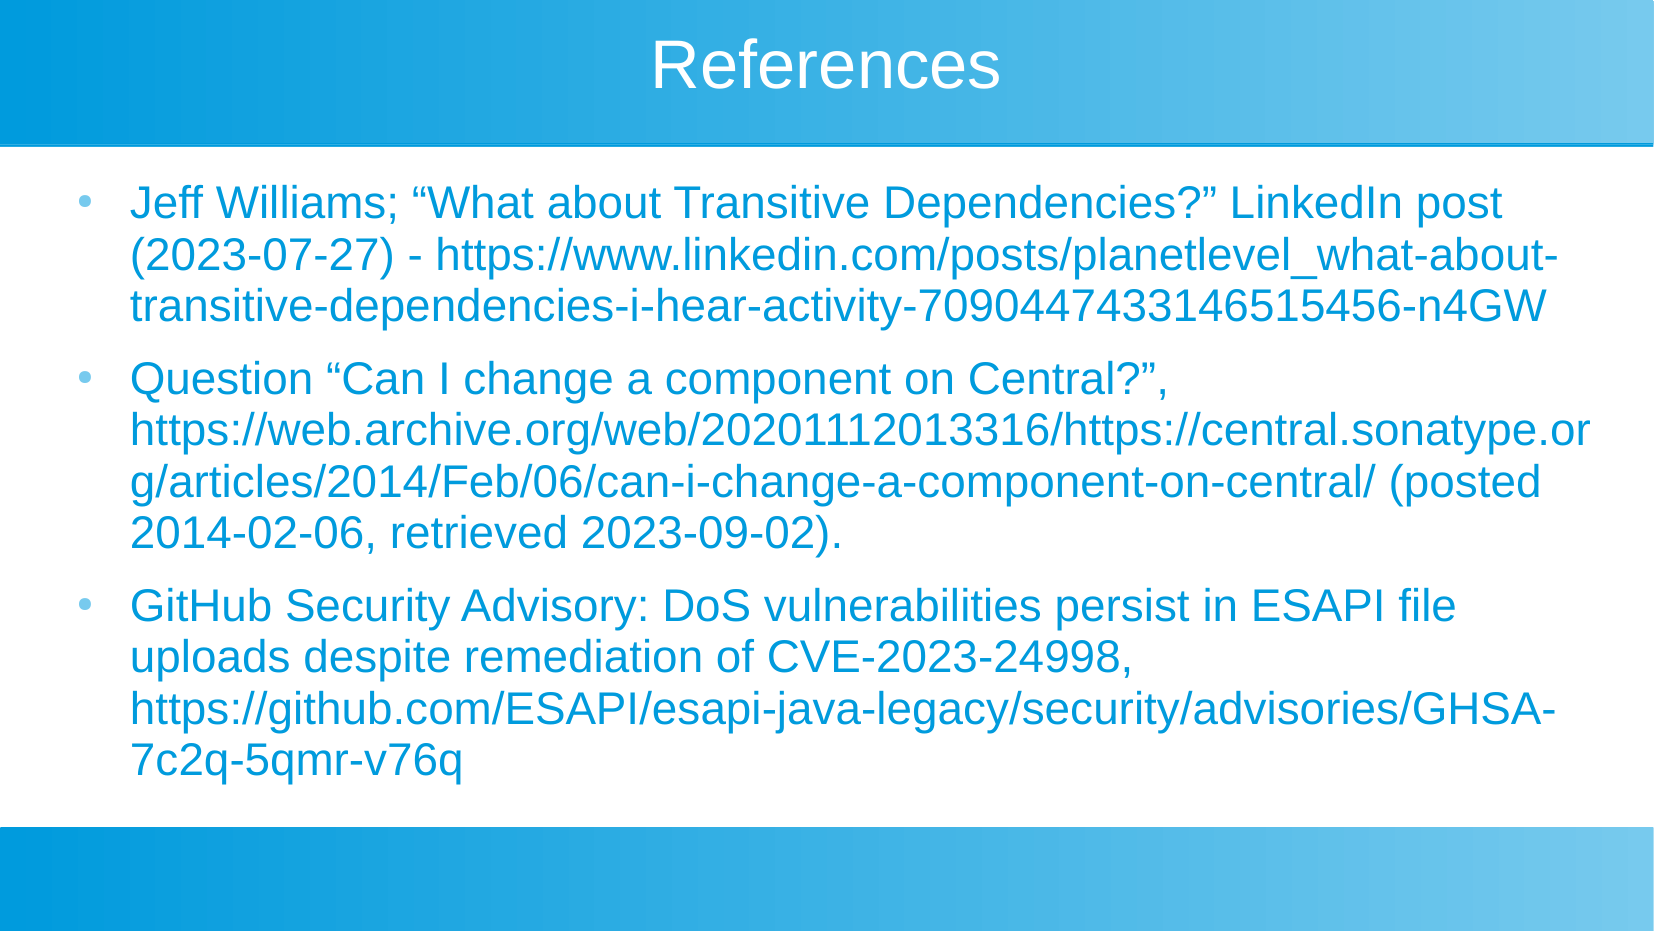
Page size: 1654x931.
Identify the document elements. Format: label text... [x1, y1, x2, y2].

list Jeff Williams; “What about Transitive Dependencies?” LinkedIn post (2023-07-27) - https://www.linkedin.com/posts/planetlevel_what-about-transitive-dependencies-i-hear-activity-7090447433146515456-n4GW Question “Can I change a component on Central?”, https://web.archive.org/web/20201112013316/https://central.sonatype.org/articles/2014/Feb/06/can-i-change-a-component-on-central/ (posted 2014-02-06, retrieved 2023-09-02). GitHub Security Advisory: DoS vulnerabilities persist in ESAPI file uploads despite remediation of CVE-2023-24998, https://github.com/ESAPI/esapi-java-legacy/security/advisories/GHSA-7c2q-5qmr-v76q [59, 177, 1595, 826]
title References [59, 8, 1595, 122]
